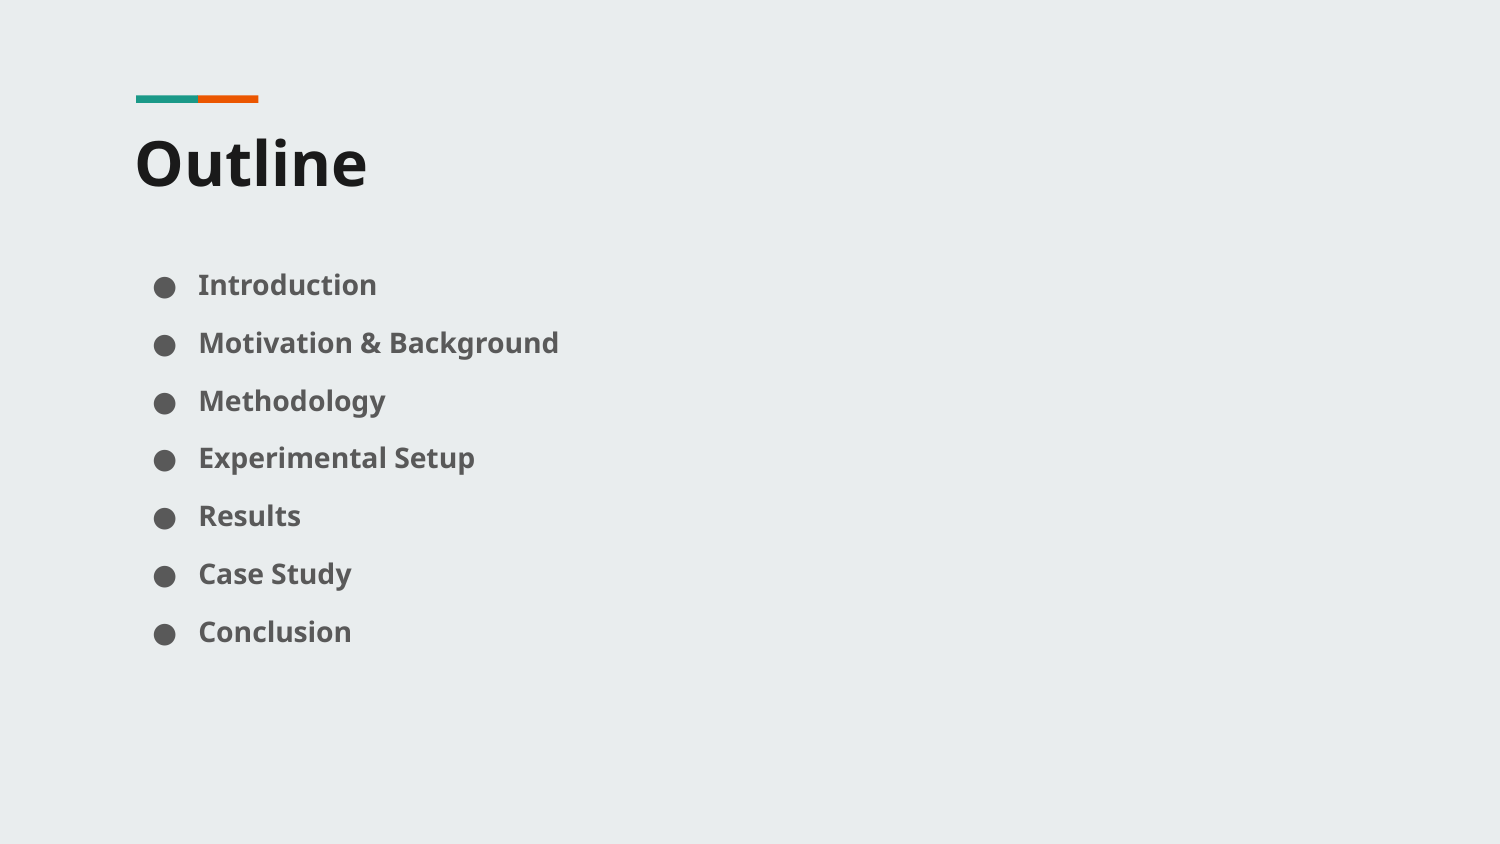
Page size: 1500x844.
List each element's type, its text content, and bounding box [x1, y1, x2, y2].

text_box Introduction Motivation & Background Methodology Experimental Setup Results Case Study Conclusion [119, 246, 1381, 668]
text_box Outline [119, 104, 1381, 246]
